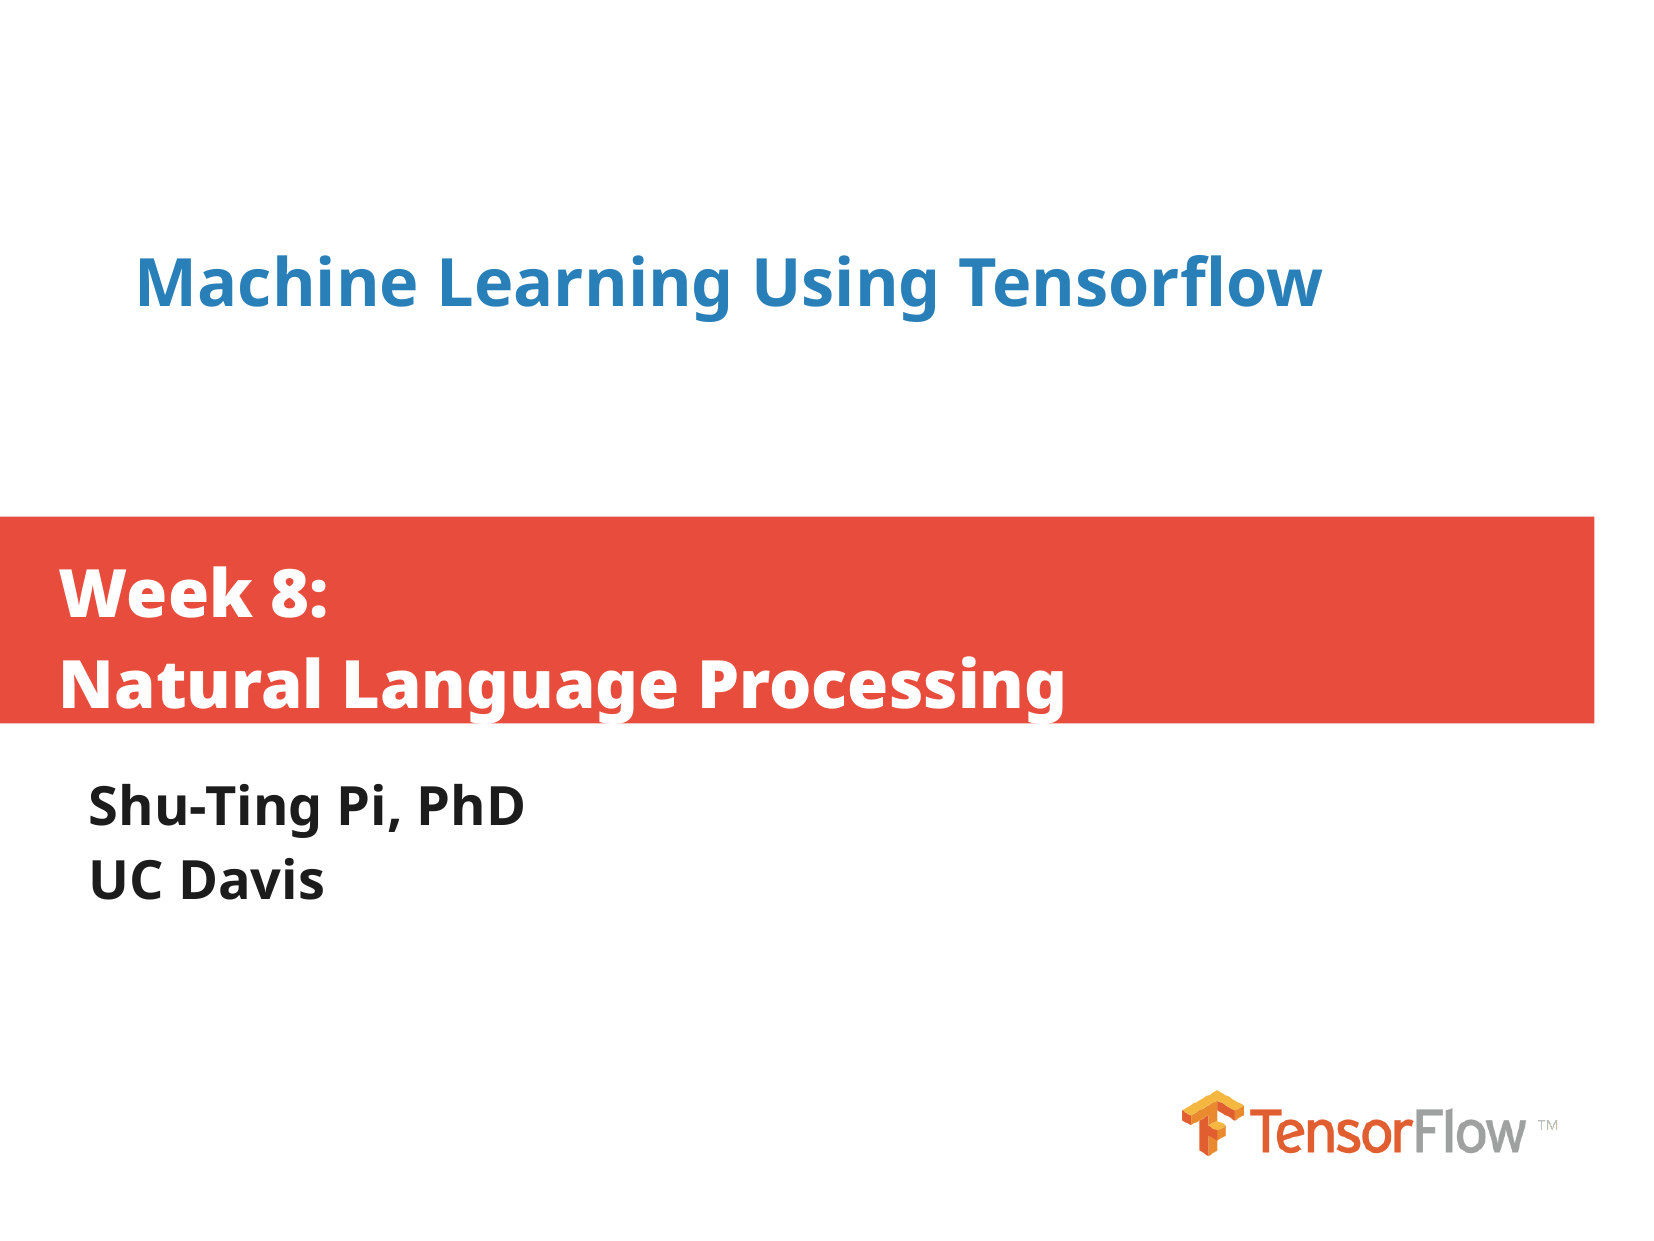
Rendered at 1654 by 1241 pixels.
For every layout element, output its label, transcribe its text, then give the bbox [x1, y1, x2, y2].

subtitle Shu-Ting Pi, PhD UC Davis [88, 767, 1595, 1182]
title Week 8: Natural Language Processing [59, 546, 1595, 694]
picture [1151, 1028, 1586, 1231]
text_box Machine Learning Using Tensorflow [120, 227, 1483, 337]
